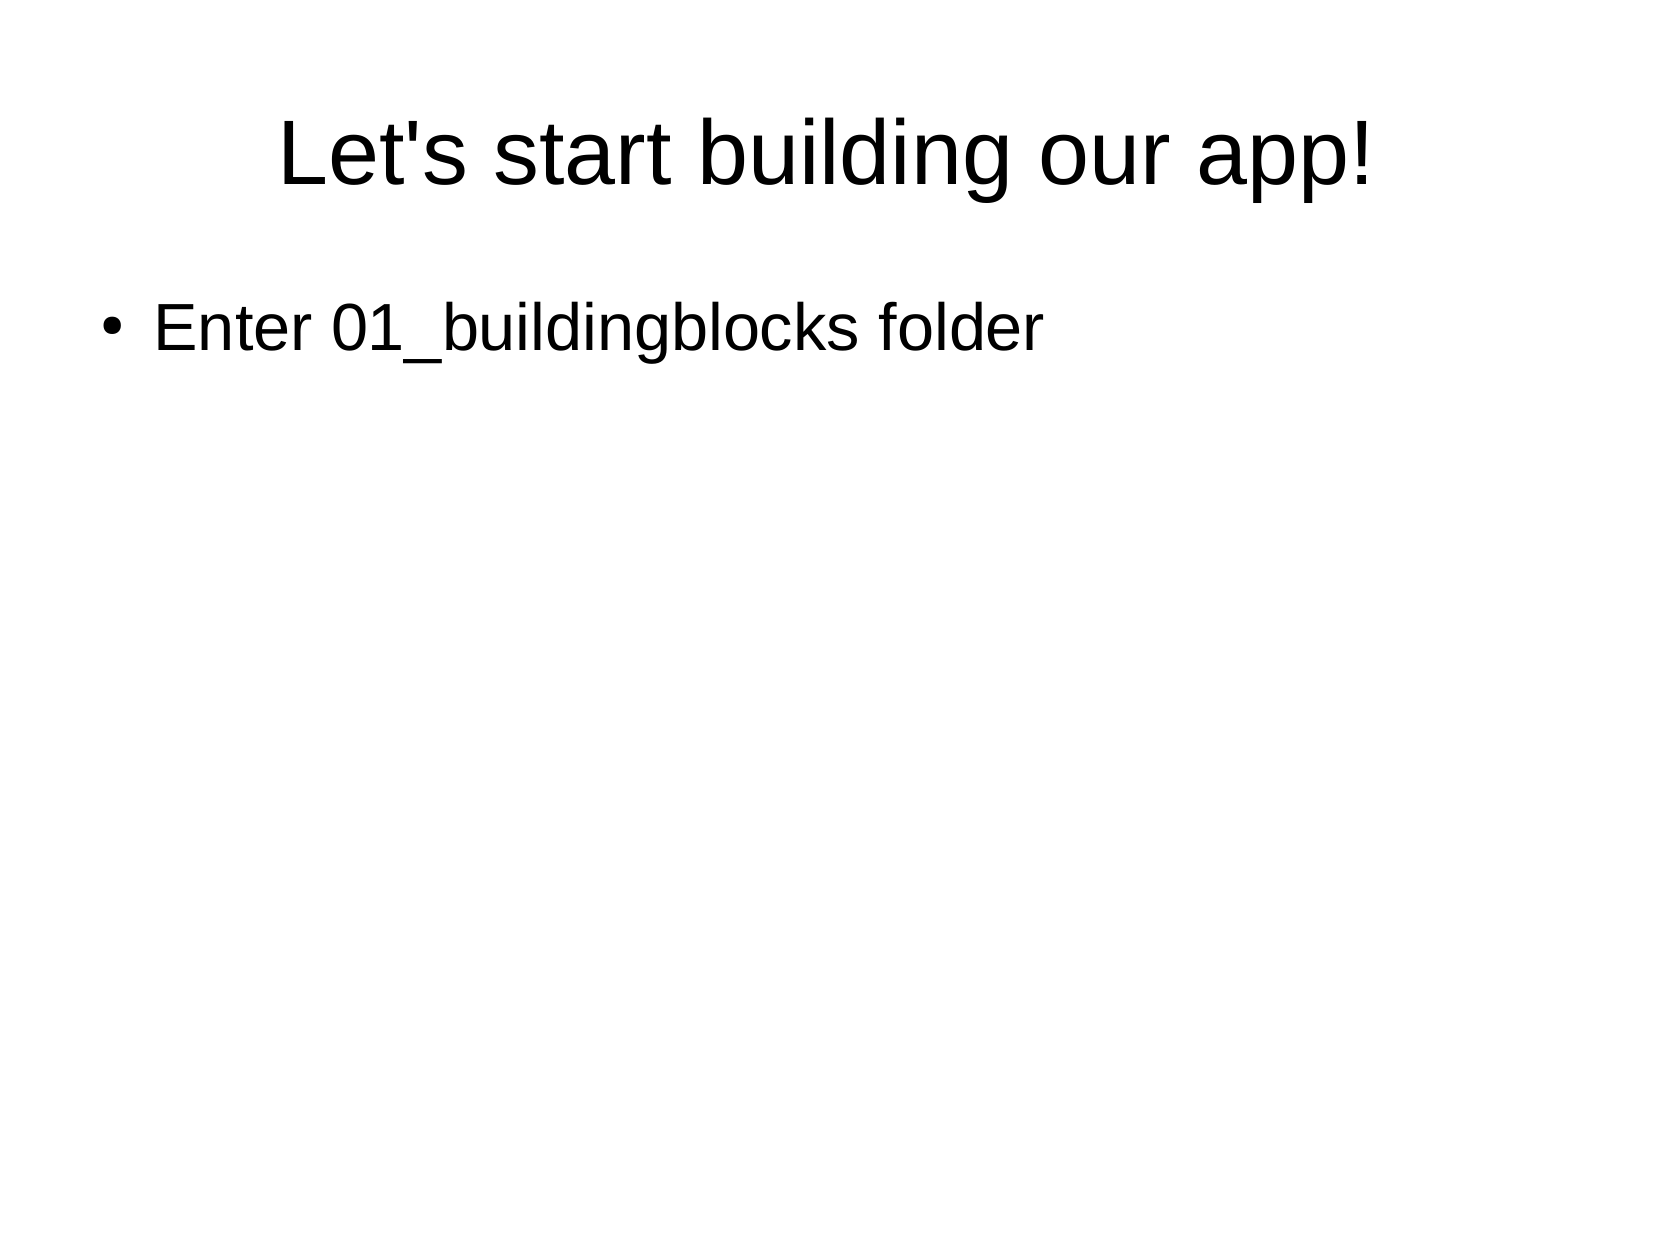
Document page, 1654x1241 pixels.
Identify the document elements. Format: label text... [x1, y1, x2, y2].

title Let's start building our app! [82, 49, 1571, 257]
list Enter 01_buildingblocks folder [82, 290, 1571, 661]
